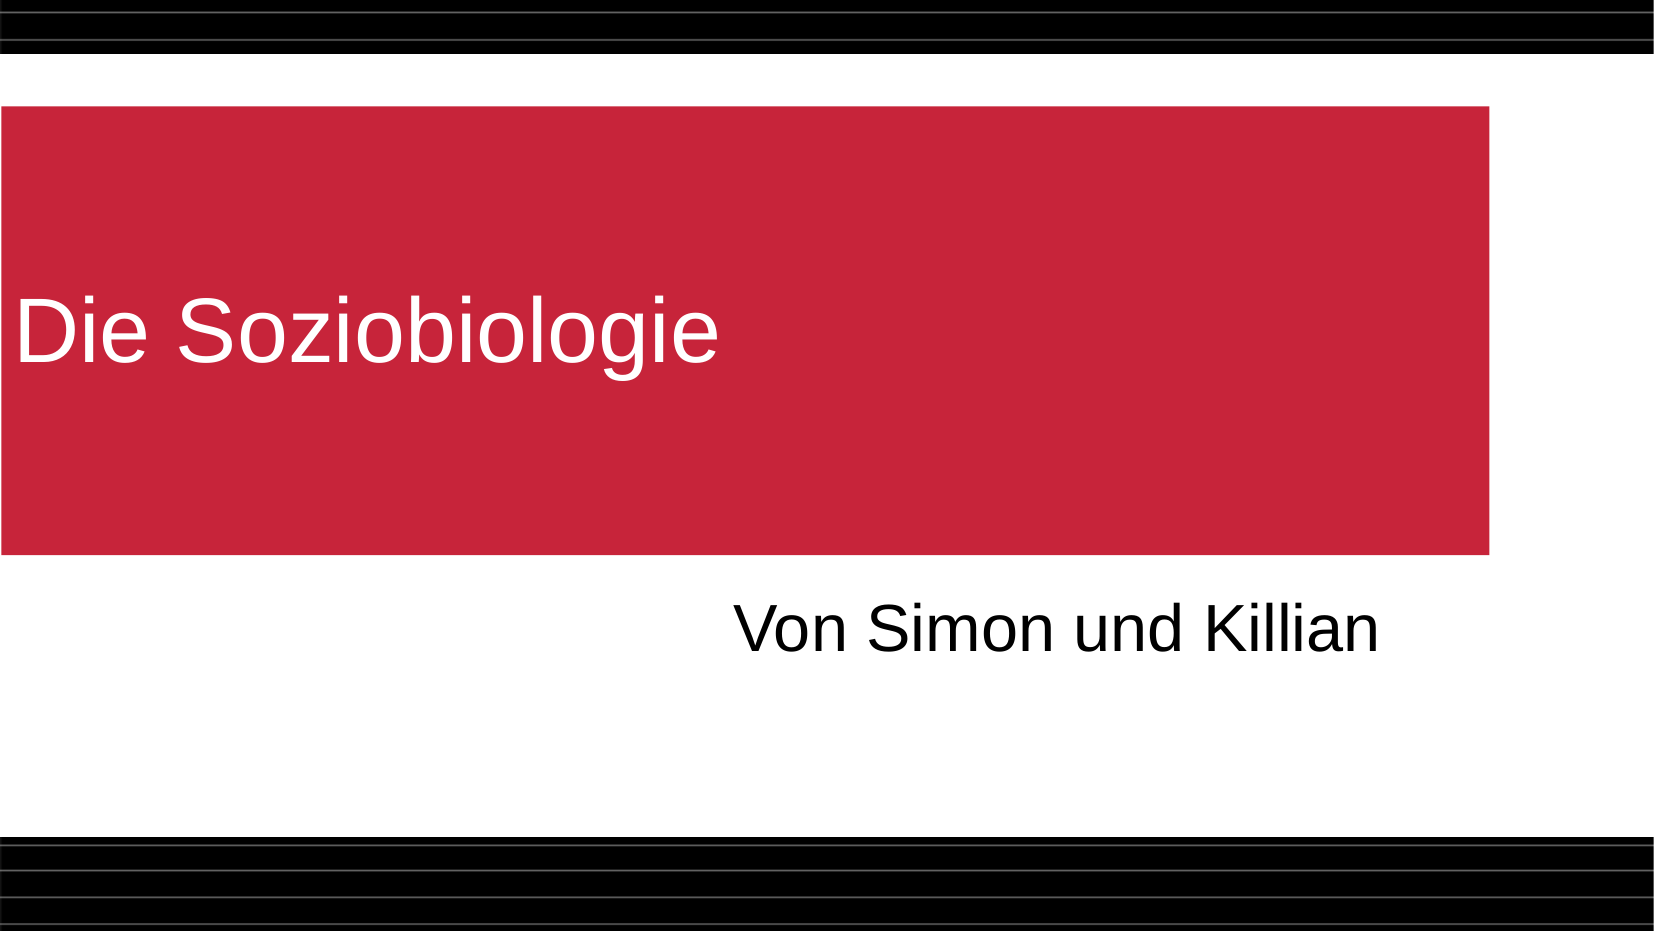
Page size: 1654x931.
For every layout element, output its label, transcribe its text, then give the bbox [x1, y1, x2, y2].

subtitle Von Simon und Killian [625, 590, 1489, 804]
picture [0, 837, 1654, 931]
title Die Soziobiologie [1, 106, 1490, 556]
picture [0, 0, 1654, 54]
